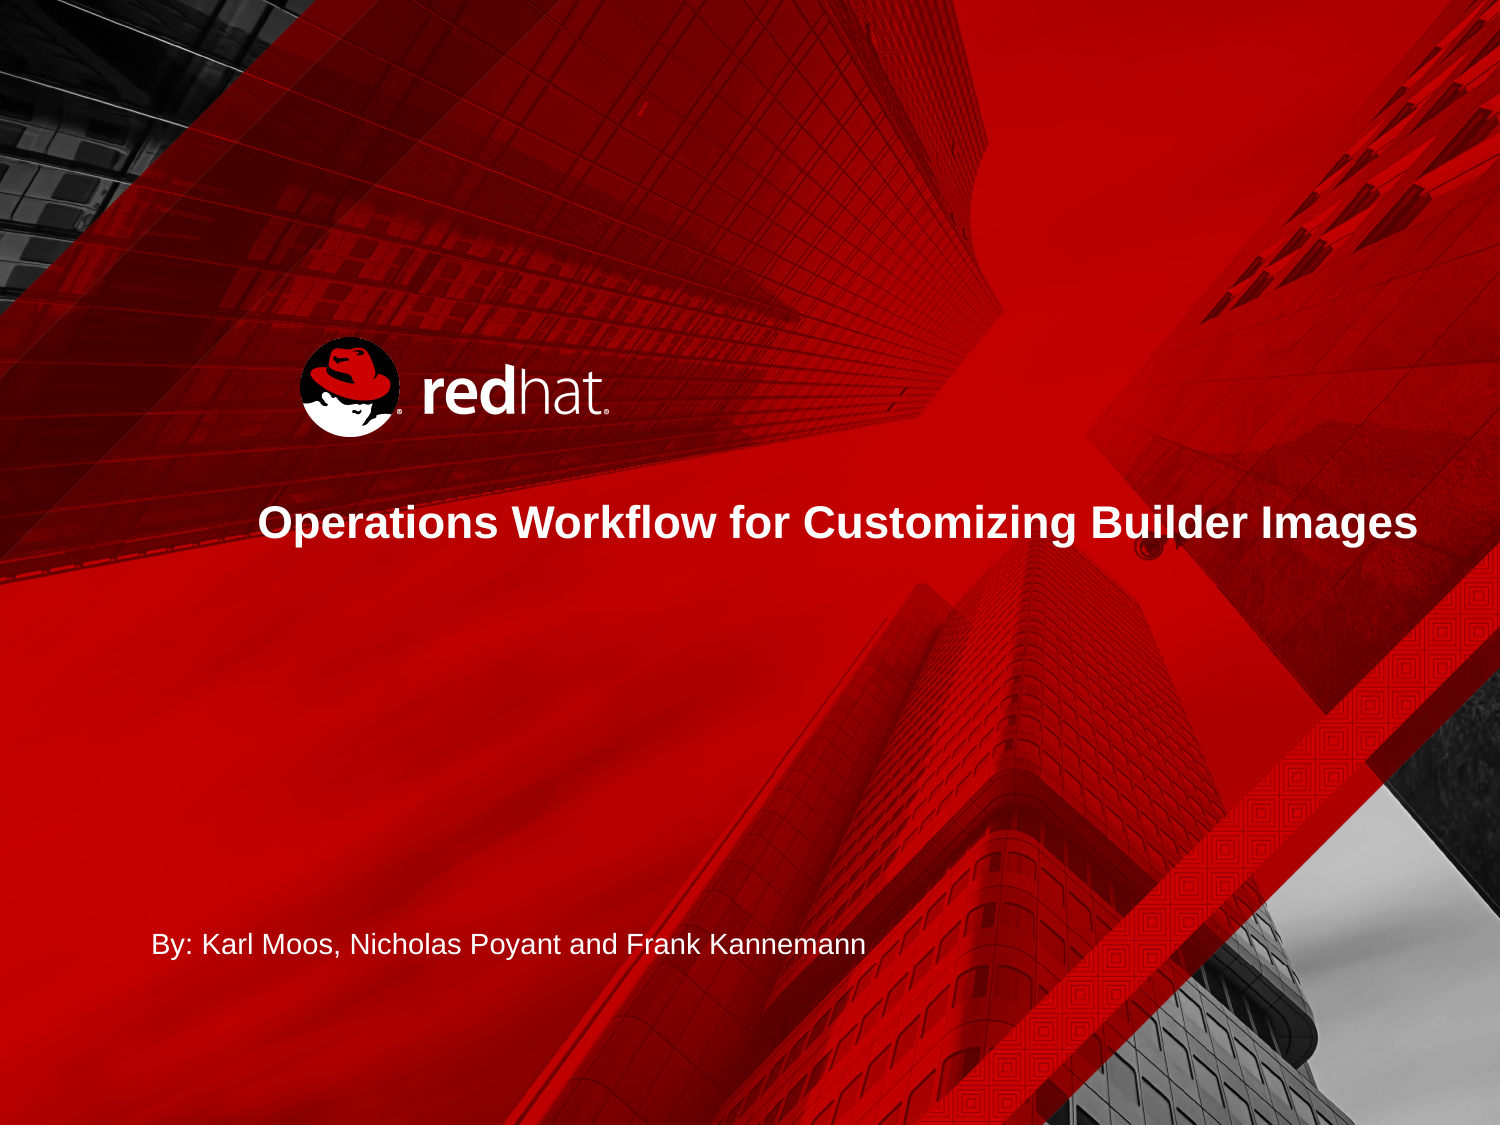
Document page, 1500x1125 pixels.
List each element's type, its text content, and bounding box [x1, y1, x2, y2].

picture [0, 0, 1500, 1125]
text_box Operations Workflow for Customizing Builder Images [257, 464, 1493, 689]
text_box By: Karl Moos, Nicholas Poyant and Frank Kannemann [151, 637, 1375, 1031]
